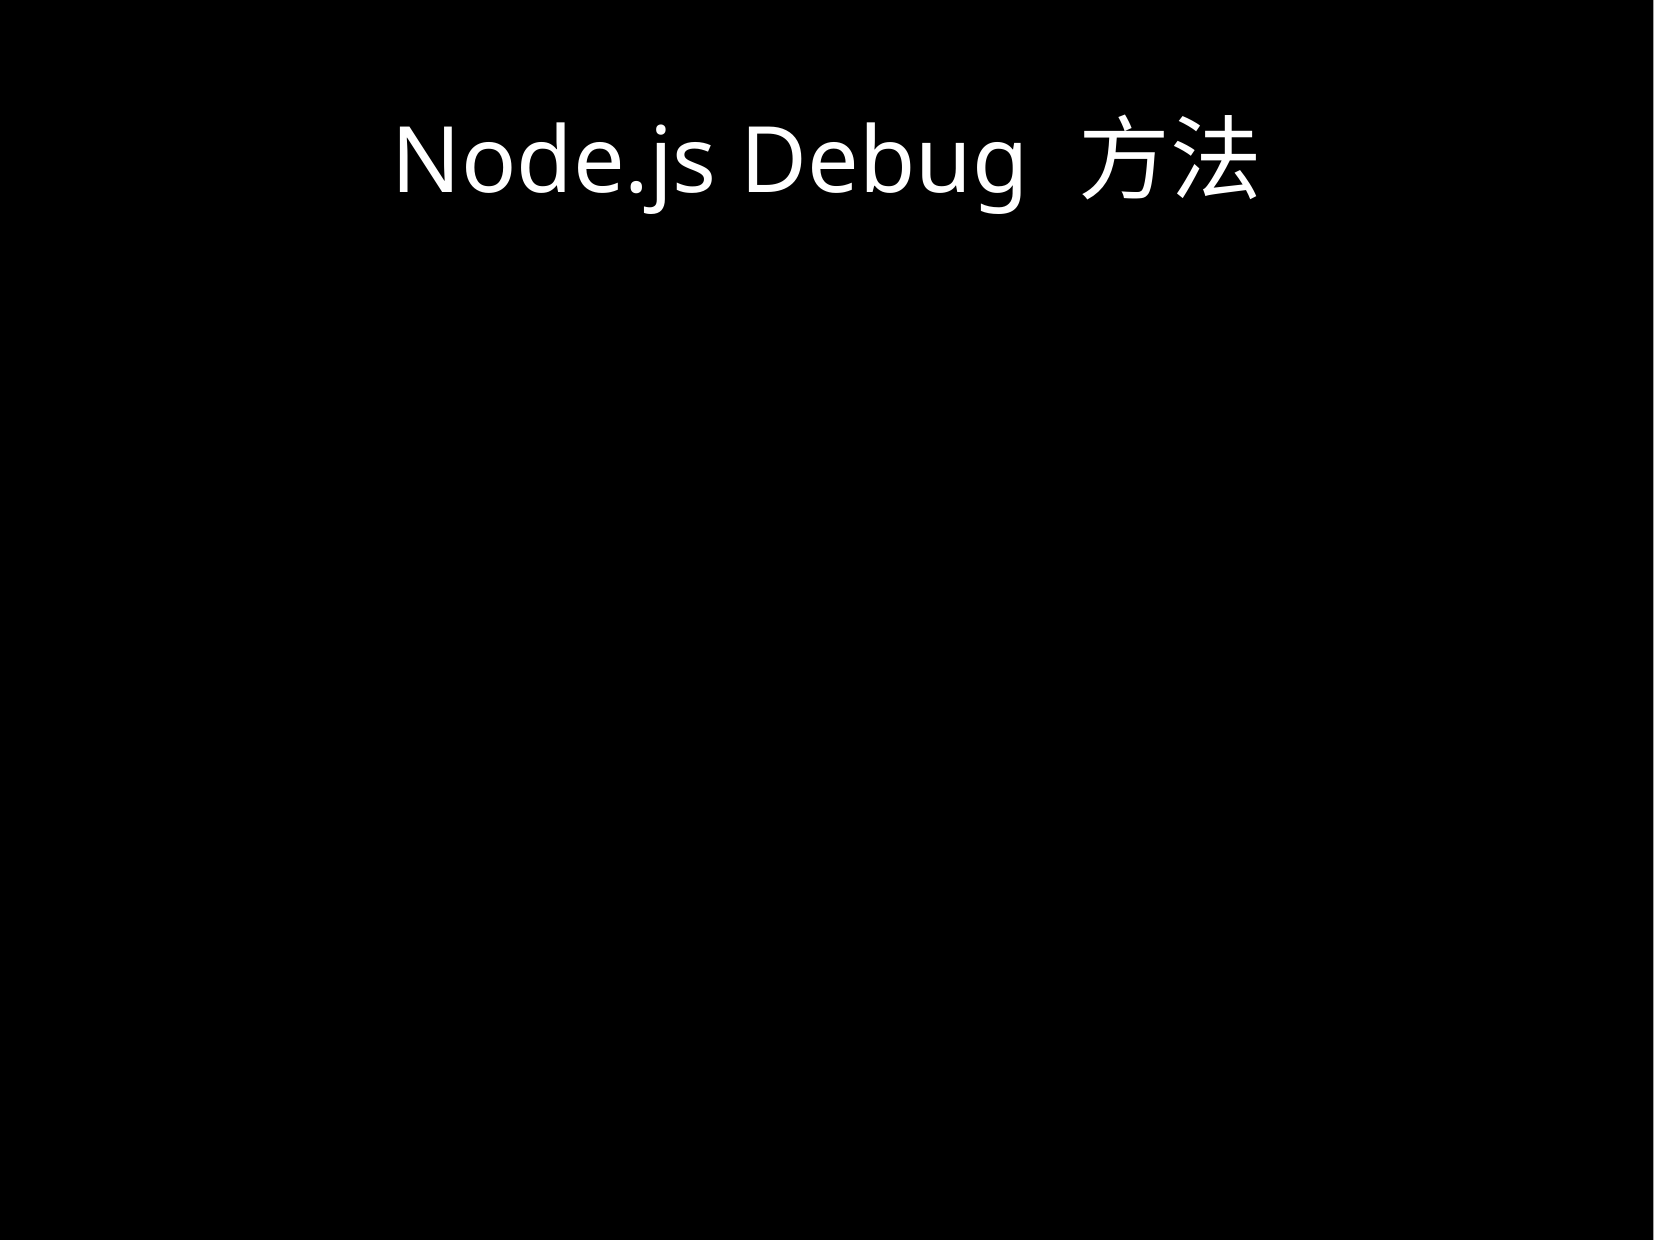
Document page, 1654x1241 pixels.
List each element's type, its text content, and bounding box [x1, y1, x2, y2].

title Node.js Debug 方法 [82, 49, 1571, 257]
